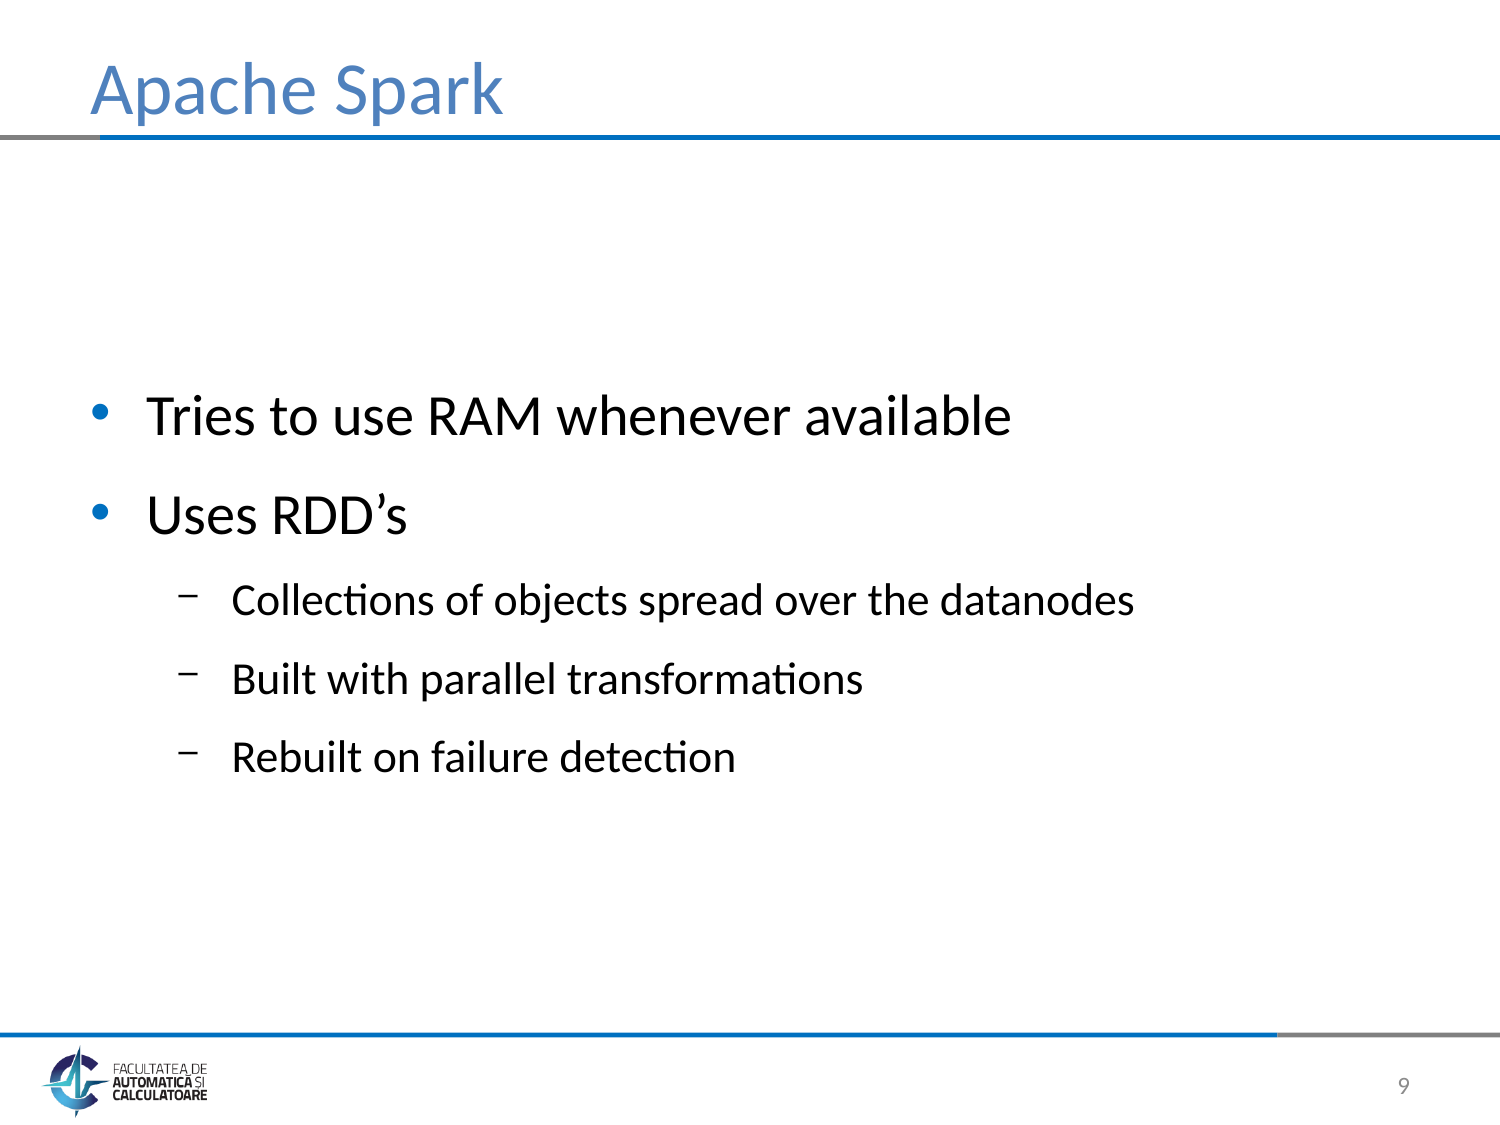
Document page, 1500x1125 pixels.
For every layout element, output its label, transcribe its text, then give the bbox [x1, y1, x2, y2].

picture [41, 1045, 207, 1118]
list Tries to use RAM whenever available Uses RDD’s Collections of objects spread over the datanodes Built with parallel transformations Rebuilt on failure detection [75, 184, 1425, 975]
title Apache Spark [75, 30, 1425, 138]
